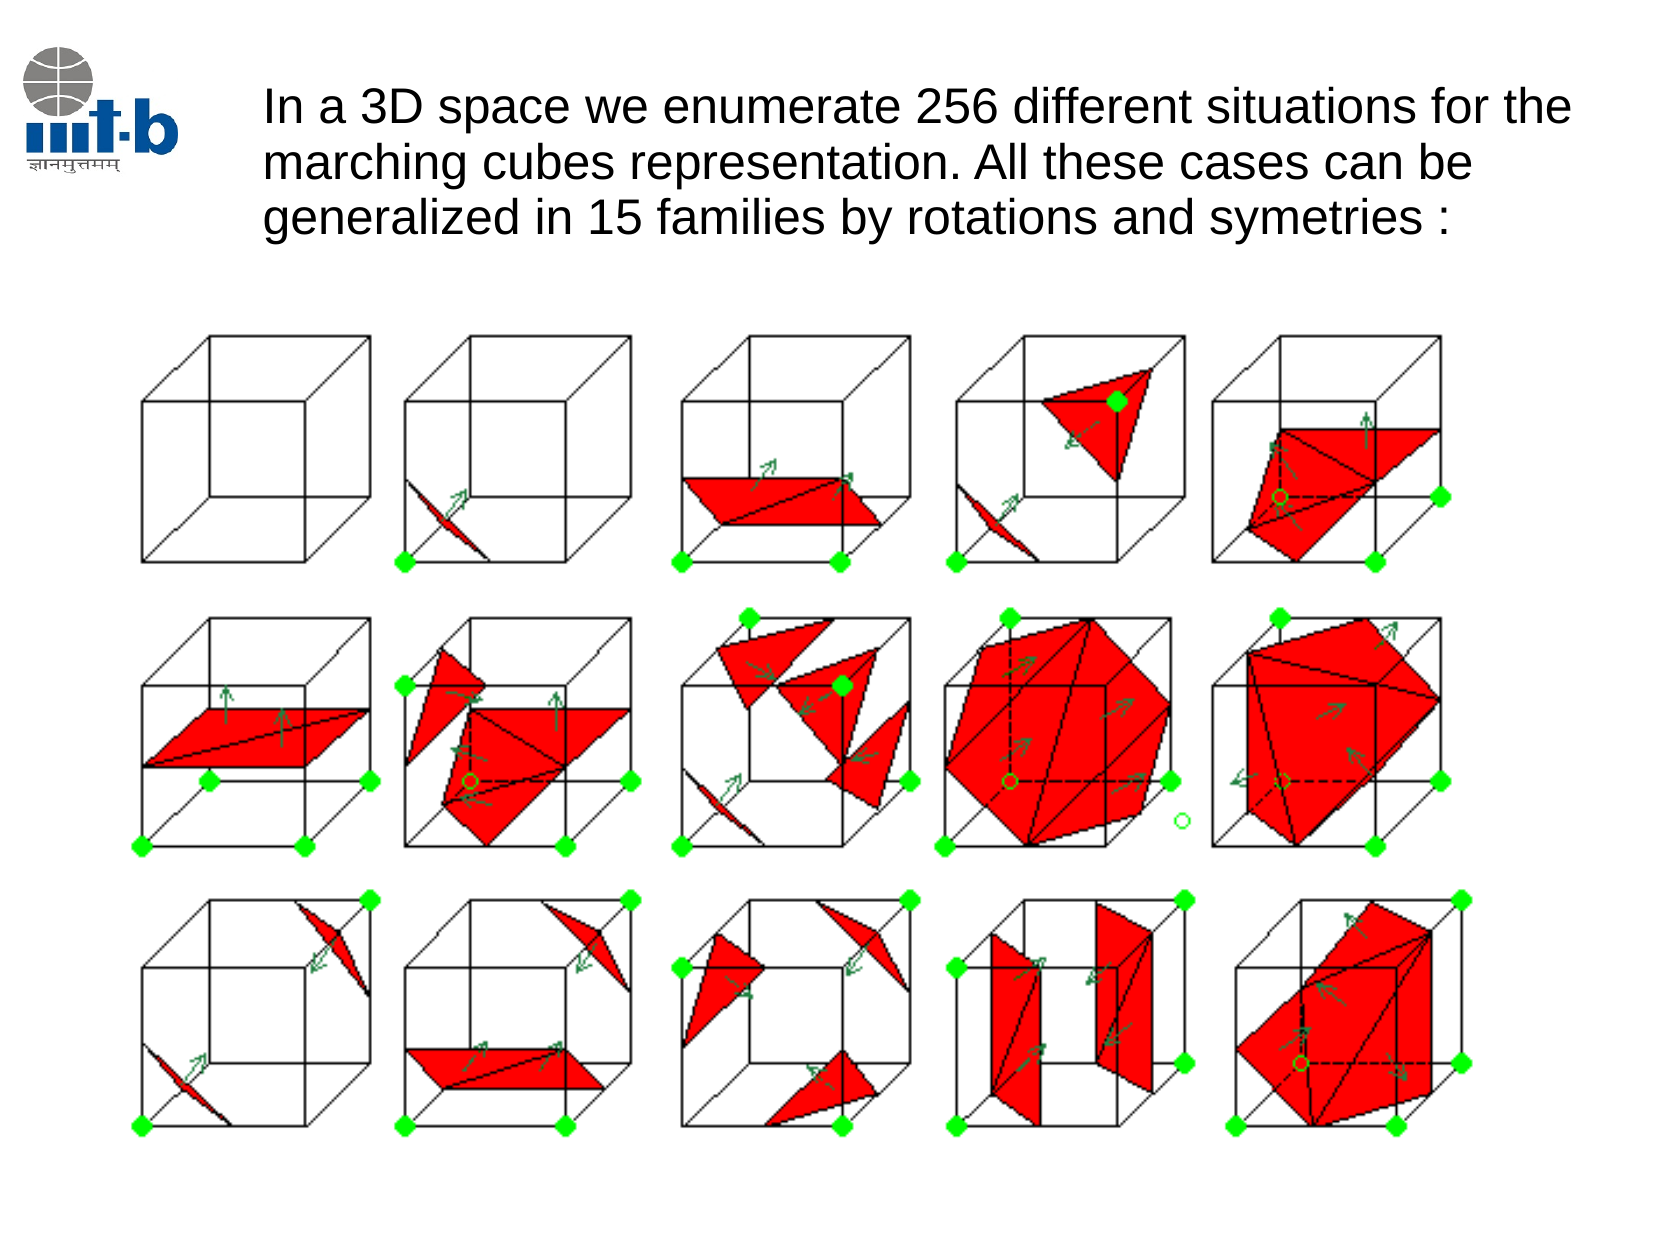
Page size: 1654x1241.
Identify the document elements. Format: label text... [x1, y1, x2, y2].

picture [23, 35, 178, 189]
text_box In a 3D space we enumerate 256 different situations for the marching cubes representation. All these cases can be generalized in 15 families by rotations and symetries : [248, 70, 1642, 311]
picture [109, 310, 1524, 1170]
